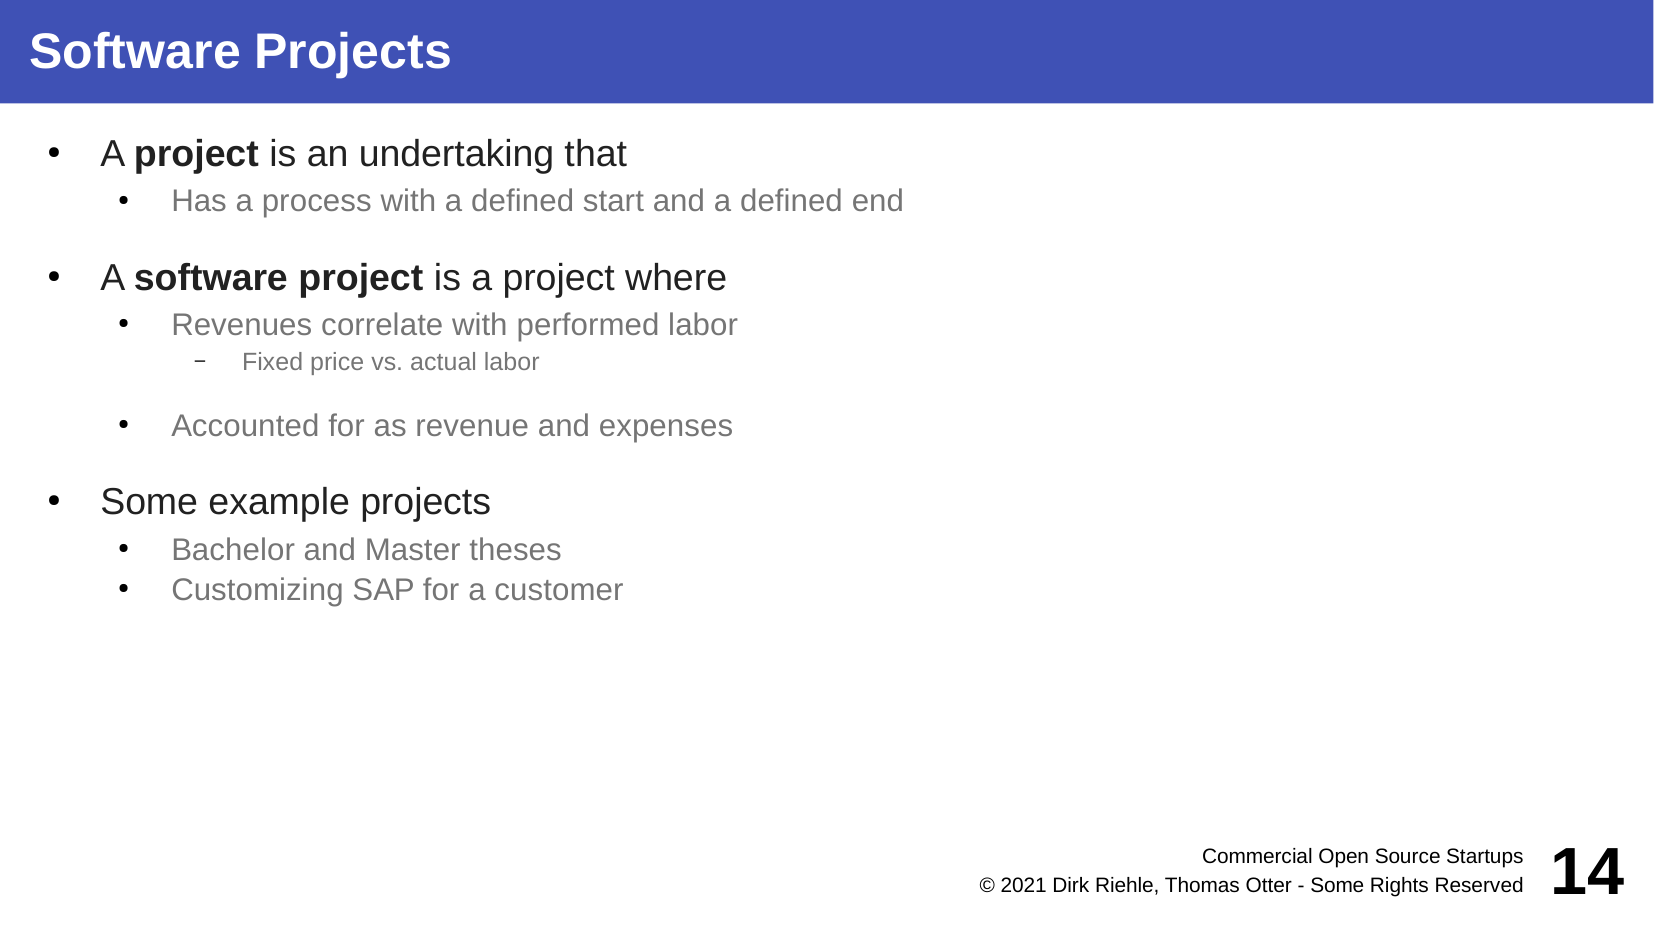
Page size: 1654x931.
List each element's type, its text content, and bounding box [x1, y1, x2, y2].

list A project is an undertaking that Has a process with a defined start and a defined end A software project is a project where Revenues correlate with performed labor Fixed price vs. actual labor Accounted for as revenue and expenses Some example projects Bachelor and Master theses Customizing SAP for a customer [29, 132, 1625, 813]
title Software Projects [0, 0, 1654, 104]
